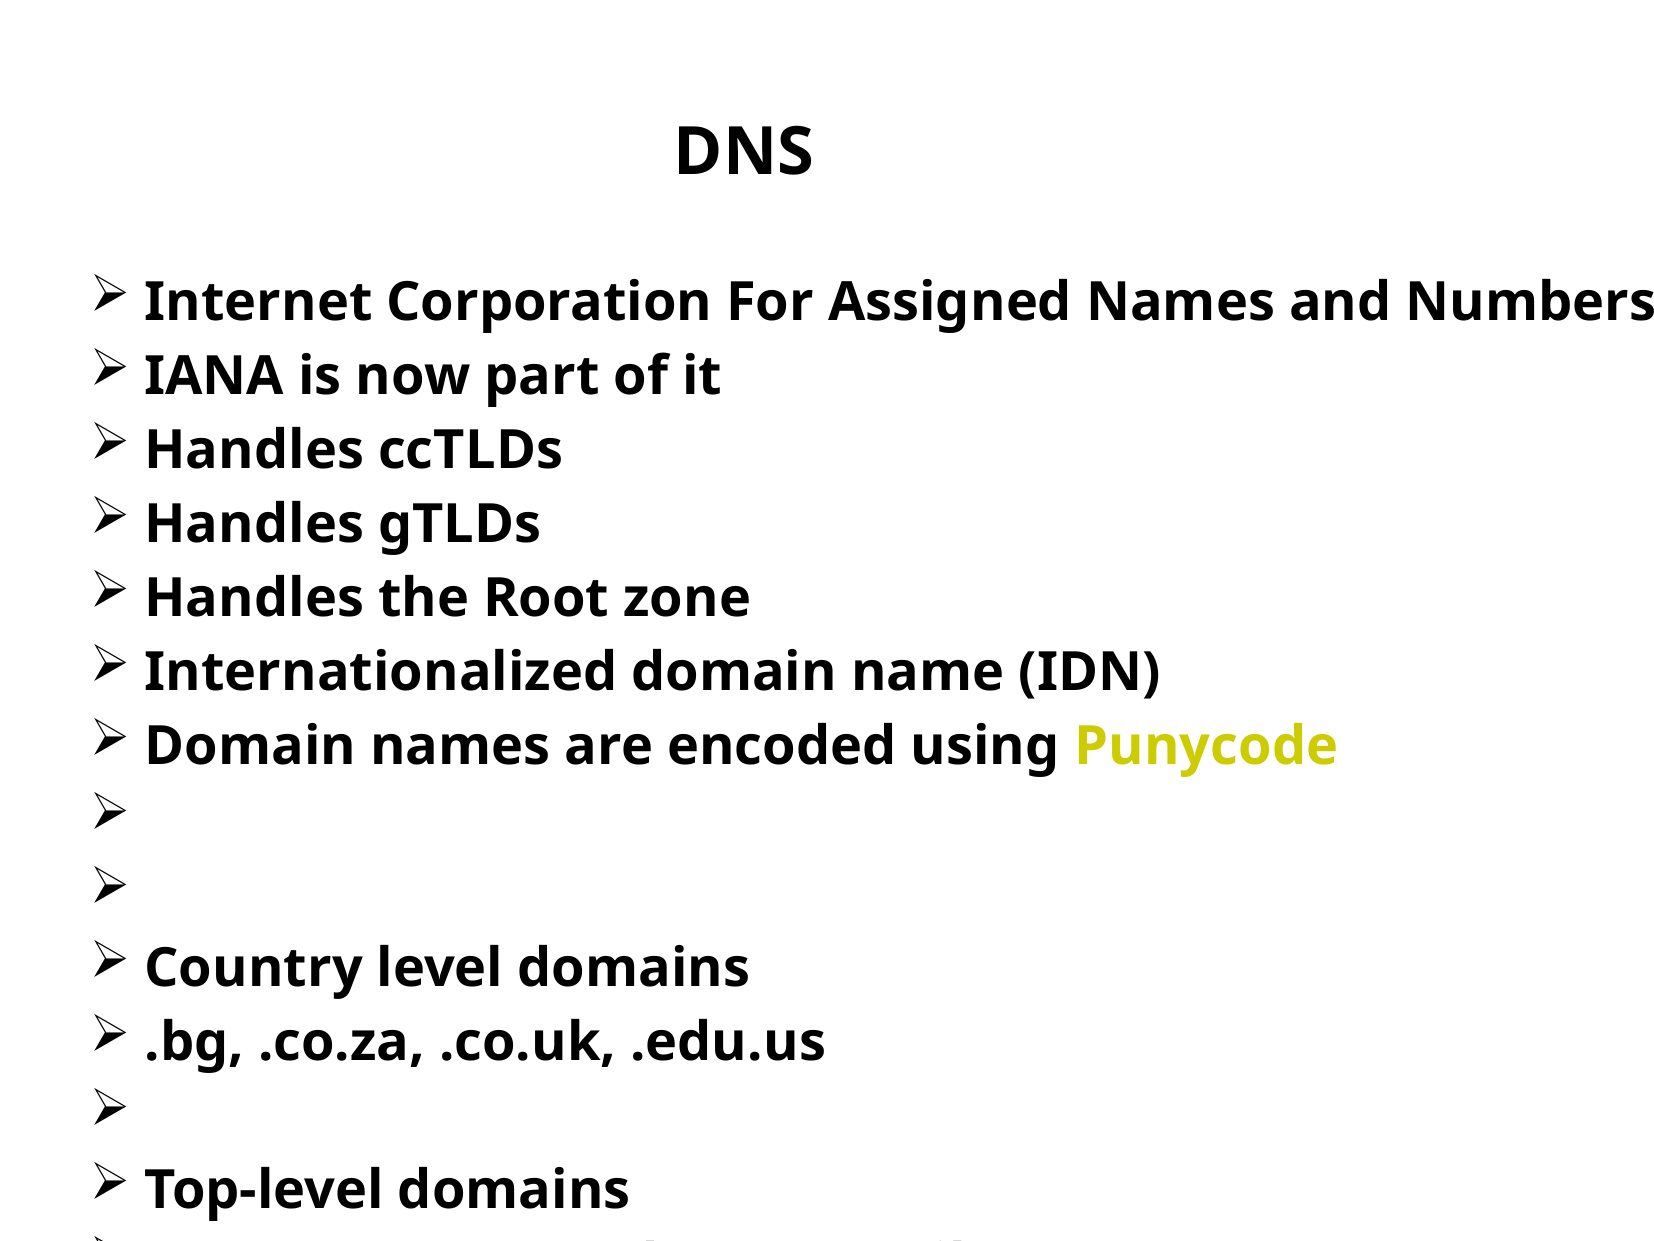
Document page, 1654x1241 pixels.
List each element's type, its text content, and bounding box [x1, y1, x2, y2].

title DNS [0, 49, 1489, 257]
text_box Internet Corporation For Assigned Names and Numbers IANA is now part of it Handles ccTLDs Handles gTLDs Handles the Root zone Internationalized domain name (IDN) Domain names are encoded using Punycode .ru = .рф We are expecting soon .bg = .бг Country level domains .bg, .co.za, .co.uk, .edu.us Top-level domains .com, .net, .org, .edu, .gov, .mil .biz, .name, .info [75, 255, 1564, 1223]
